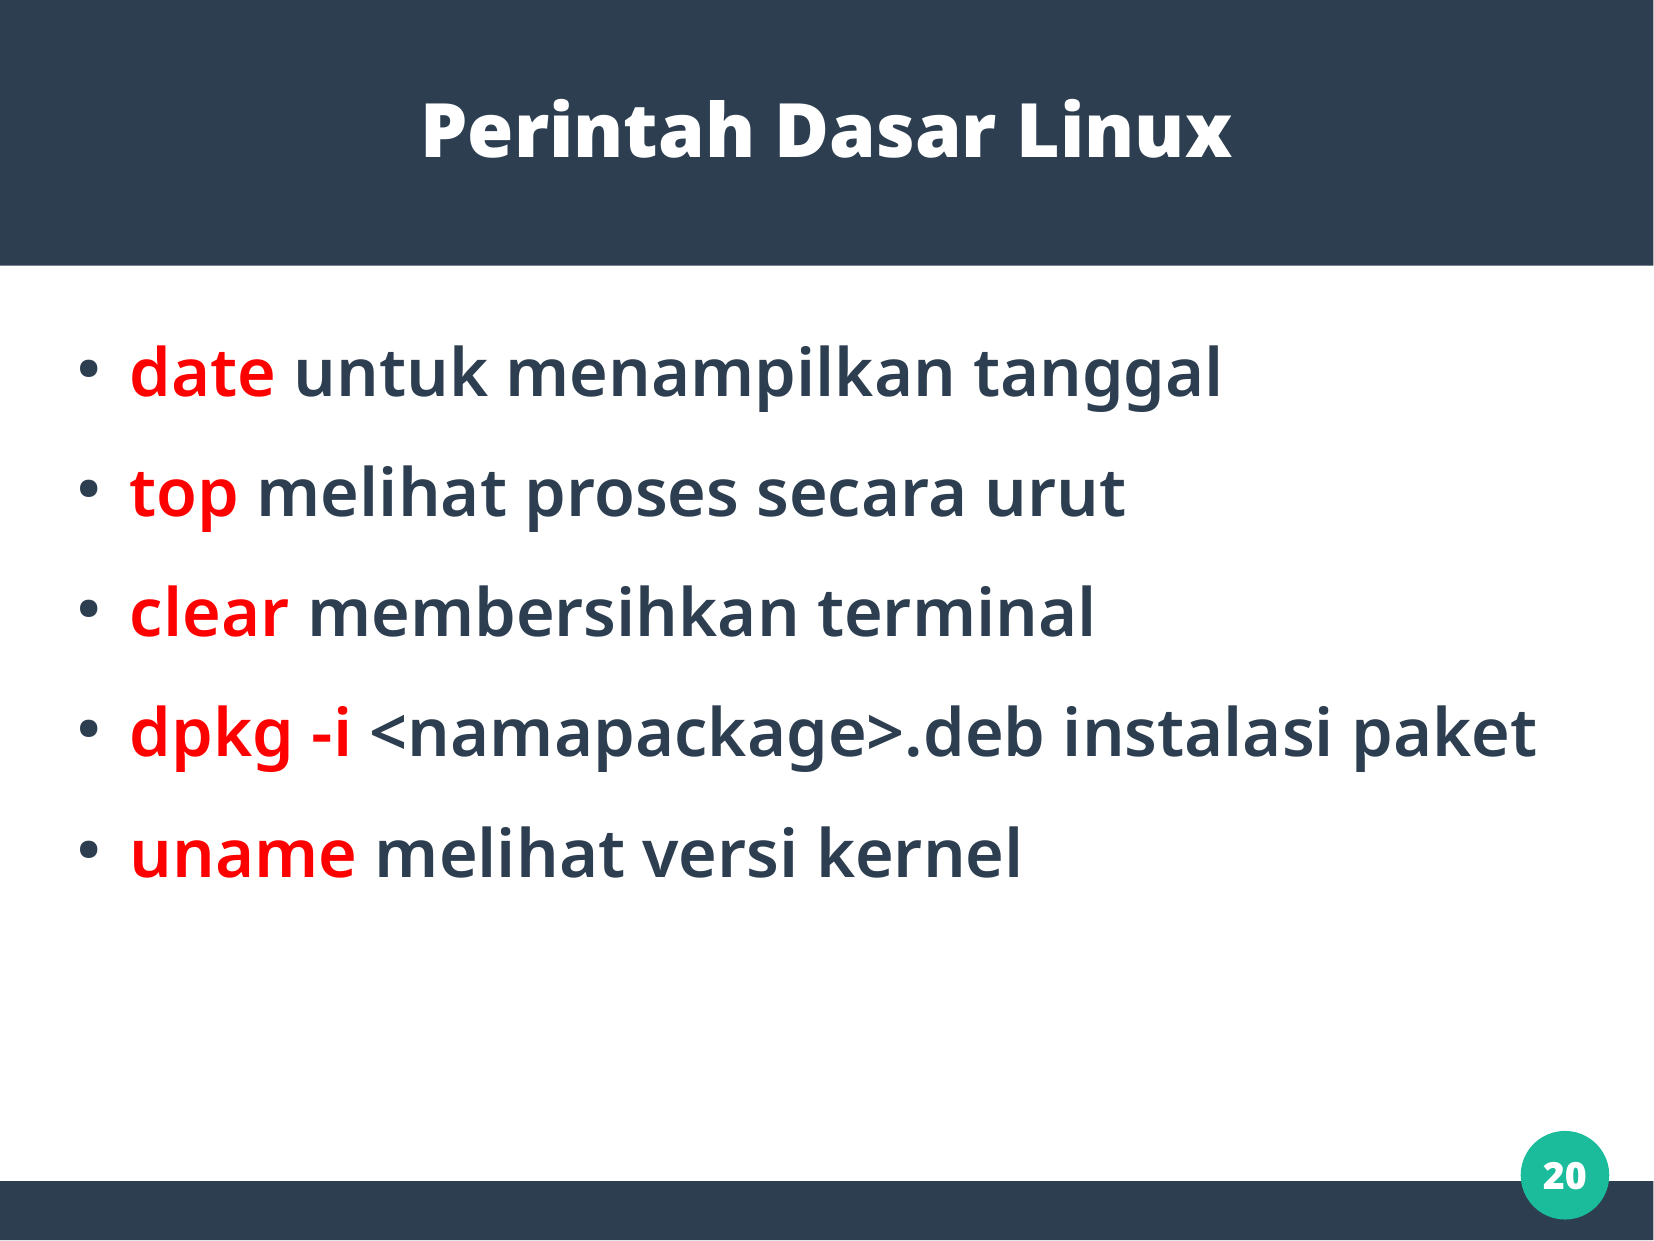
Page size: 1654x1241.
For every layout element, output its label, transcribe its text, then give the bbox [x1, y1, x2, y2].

title Perintah Dasar Linux [59, 49, 1595, 207]
list date untuk menampilkan tanggal top melihat proses secara urut clear membersihkan terminal dpkg -i <namapackage>.deb instalasi paket uname melihat versi kernel [59, 324, 1595, 1152]
